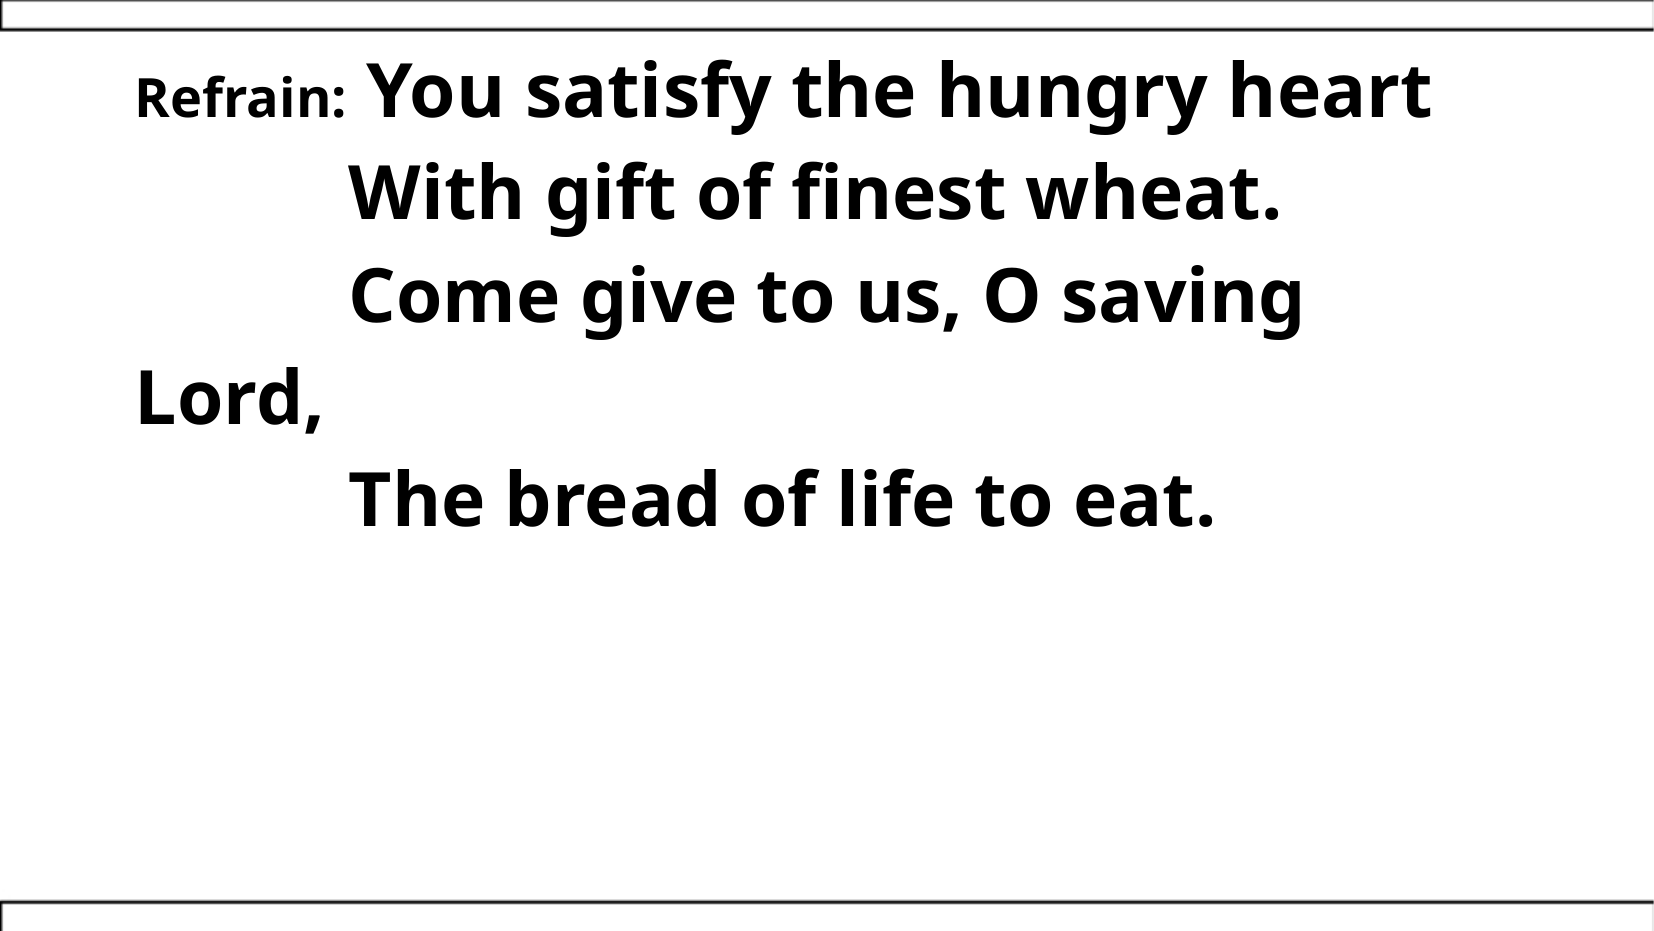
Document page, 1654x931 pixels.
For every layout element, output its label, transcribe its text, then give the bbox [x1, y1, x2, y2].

text_box Refrain: You satisfy the hungry heart With gift of finest wheat. Come give to us, O saving Lord, The bread of life to eat. [120, 30, 1501, 445]
picture [0, 0, 1654, 931]
